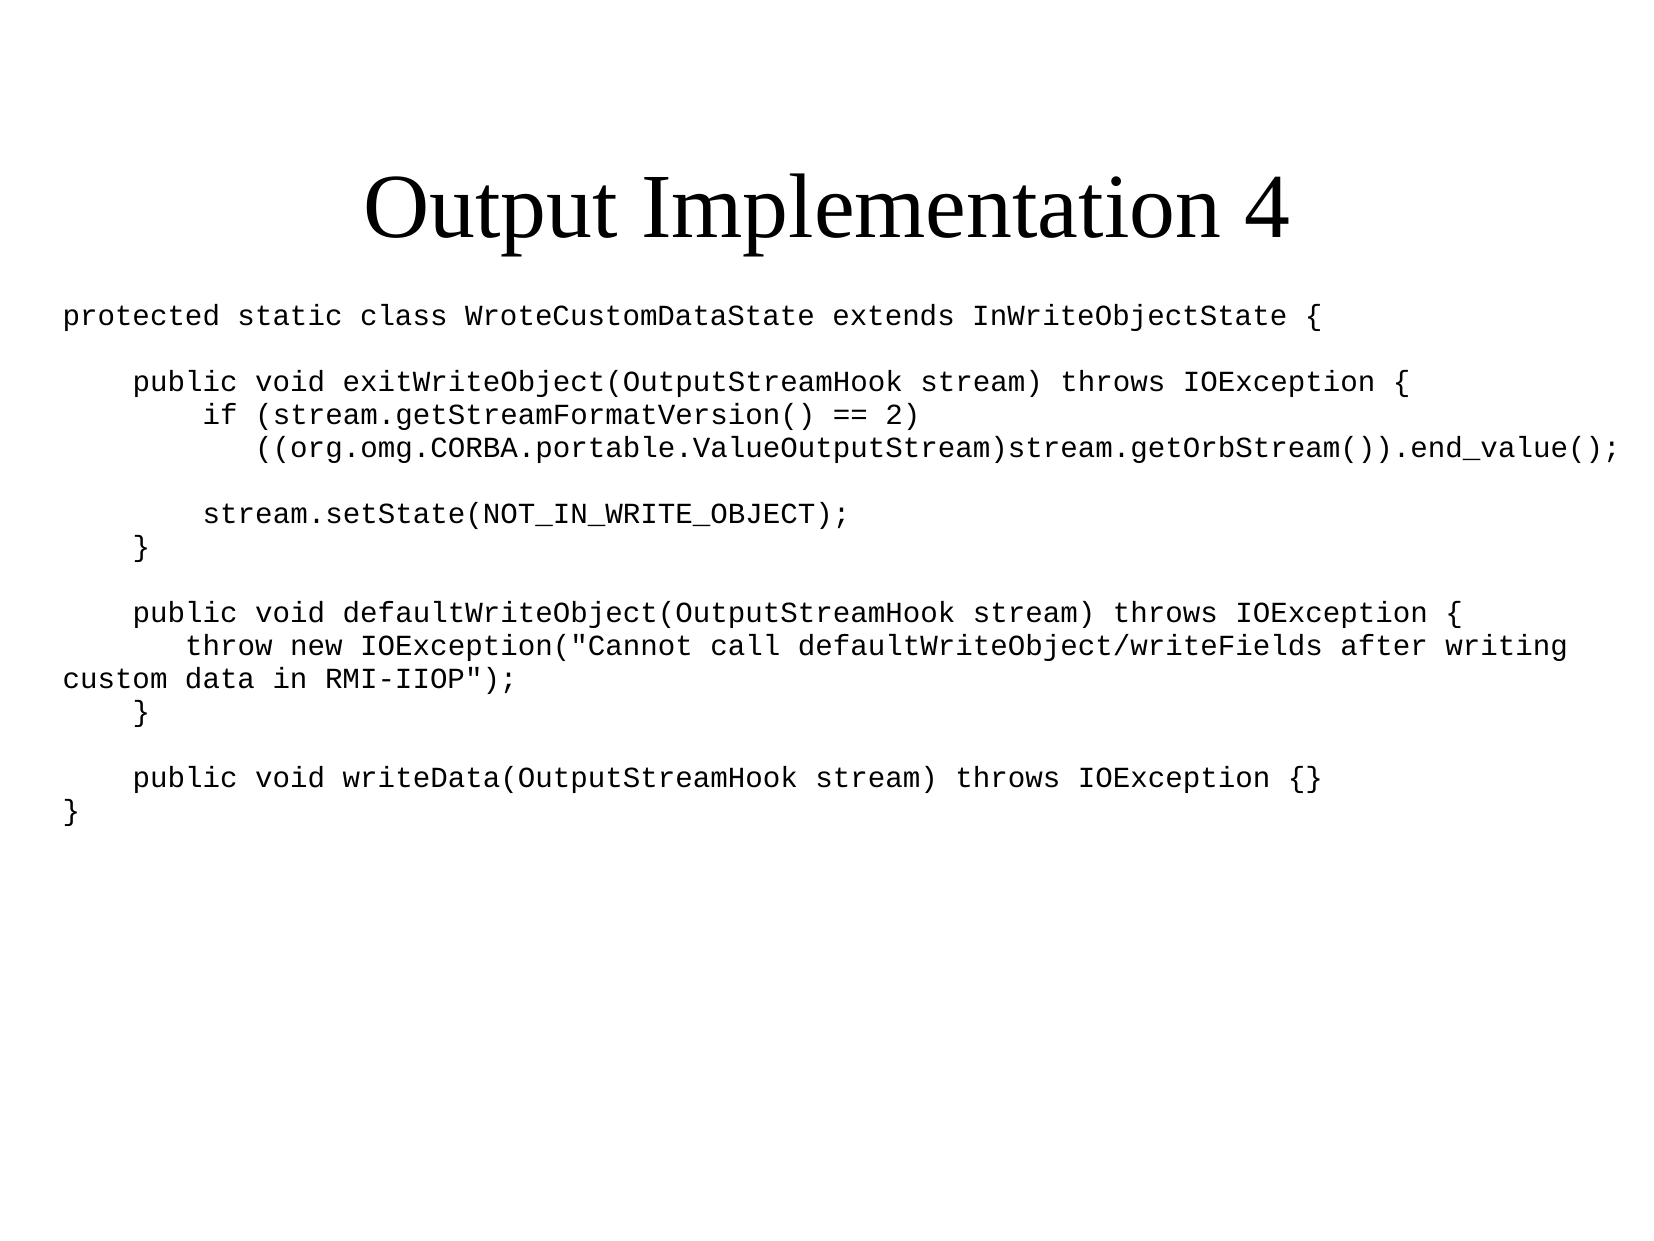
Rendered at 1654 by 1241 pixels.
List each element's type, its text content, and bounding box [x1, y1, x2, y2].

text_box protected static class WroteCustomDataState extends InWriteObjectState { public void exitWriteObject(OutputStreamHook stream) throws IOException { if (stream.getStreamFormatVersion() == 2) ((org.omg.CORBA.portable.ValueOutputStream)stream.getOrbStream()).end_value(); stream.setState(NOT_IN_WRITE_OBJECT); } public void defaultWriteObject(OutputStreamHook stream) throws IOException { throw new IOException("Cannot call defaultWriteObject/writeFields after writing custom data in RMI-IIOP"); } public void writeData(OutputStreamHook stream) throws IOException {} } [62, 268, 1621, 813]
title Output Implementation 4 [121, 102, 1534, 268]
